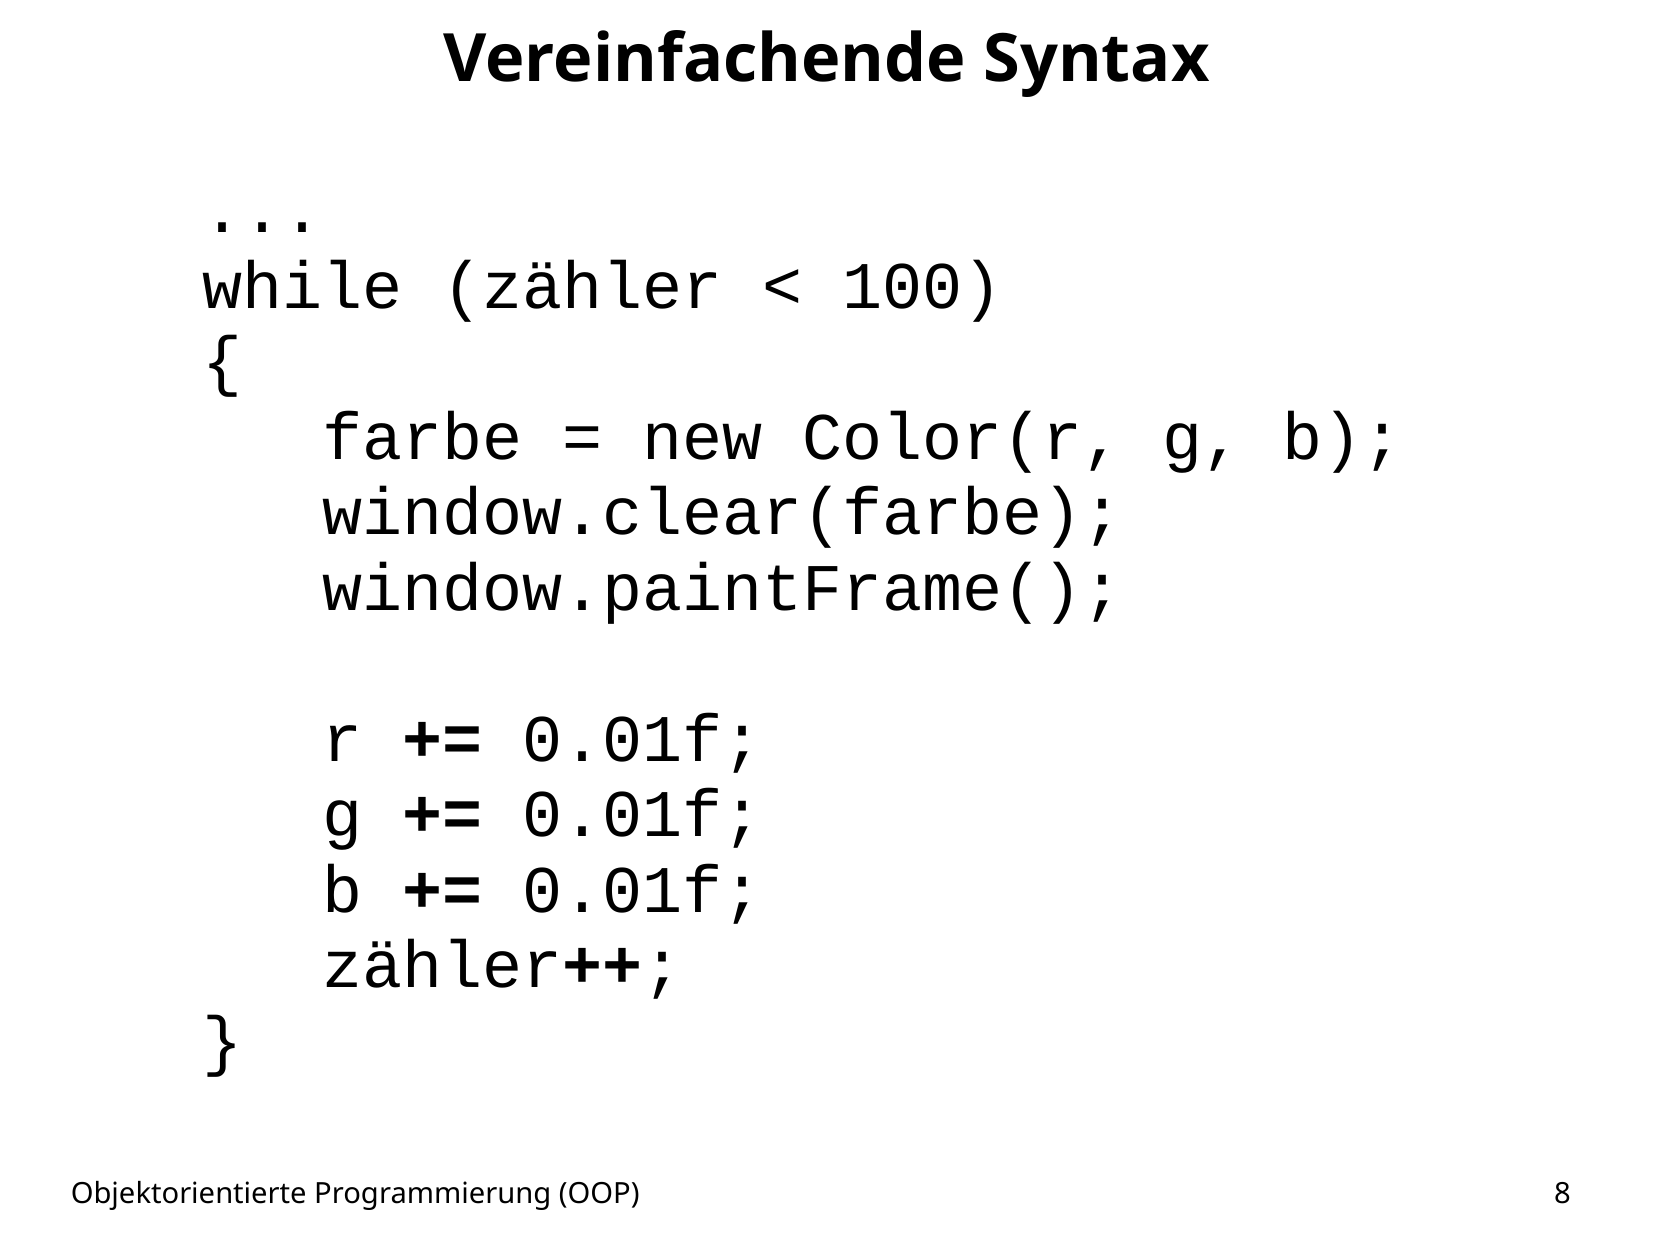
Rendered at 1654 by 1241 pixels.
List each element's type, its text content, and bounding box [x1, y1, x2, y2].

list ... while (zähler < 100) { farbe = new Color(r, g, b); window.clear(farbe); window.paintFrame(); r += 0.01f; g += 0.01f; b += 0.01f; zähler++; } [82, 177, 1571, 1146]
title Vereinfachende Syntax [0, 5, 1654, 107]
